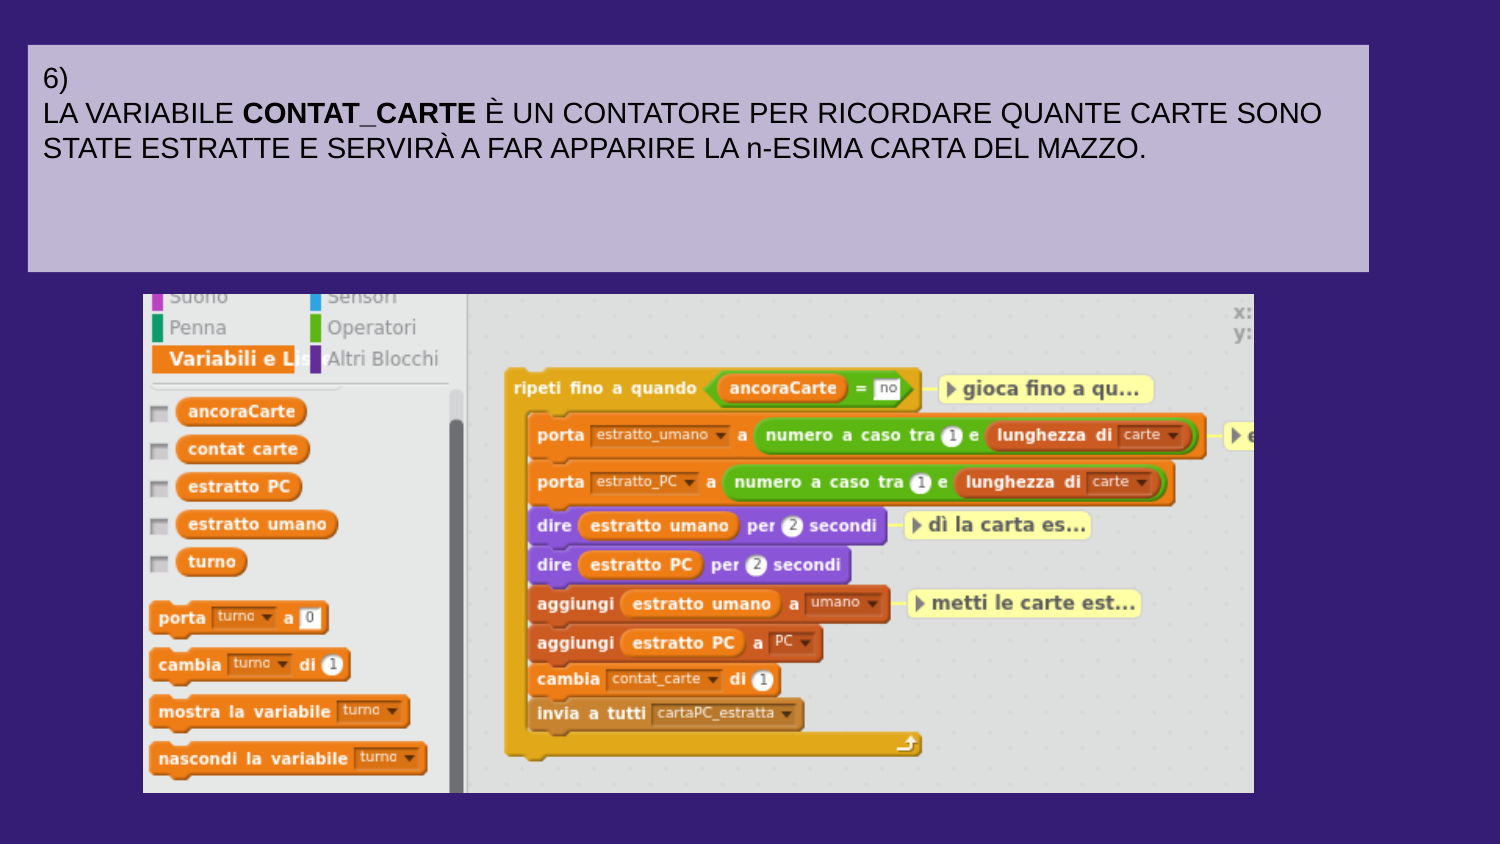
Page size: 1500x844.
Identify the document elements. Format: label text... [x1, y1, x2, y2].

picture [143, 294, 1254, 793]
text_box 6) LA VARIABILE CONTAT_CARTE È UN CONTATORE PER RICORDARE QUANTE CARTE SONO STATE ESTRATTE E SERVIRÀ A FAR APPARIRE LA n-ESIMA CARTA DEL MAZZO. [27, 44, 1369, 273]
